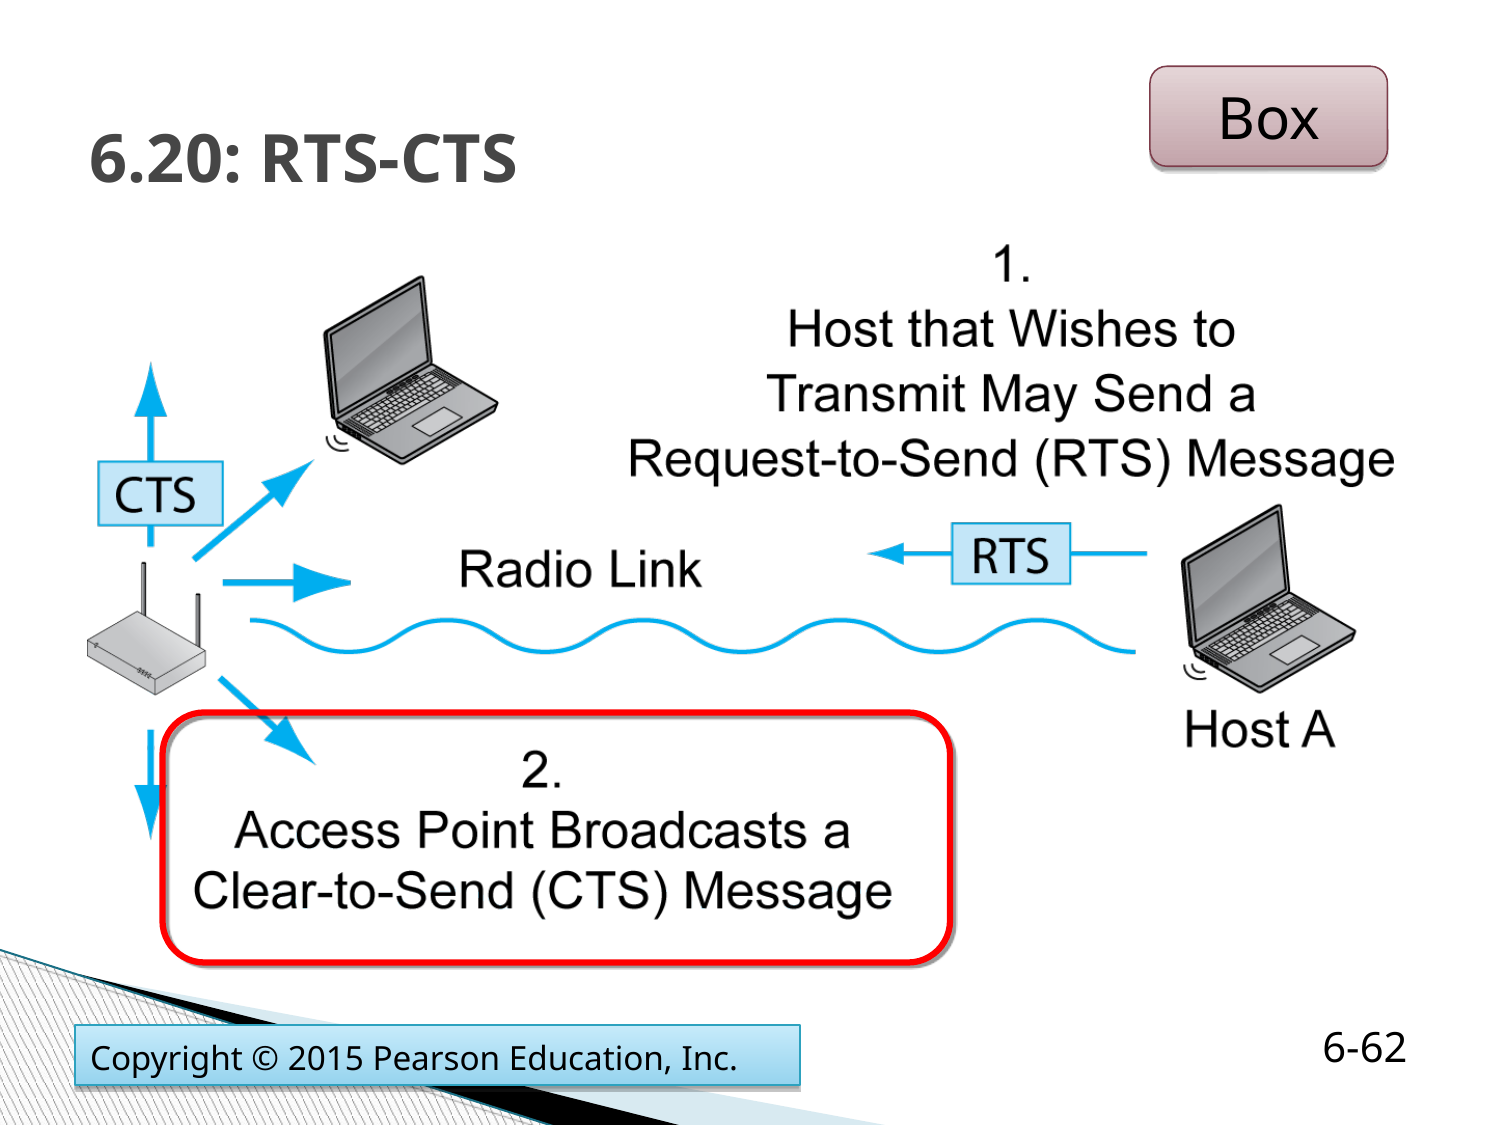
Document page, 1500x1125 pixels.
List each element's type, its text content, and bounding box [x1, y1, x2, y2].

title 6.20: RTS-CTS [75, 62, 1425, 250]
picture [87, 250, 1396, 925]
slide_number 6-1 [1250, 1025, 1423, 1085]
footer Copyright © 2015 Pearson Education, Inc. [75, 1025, 800, 1085]
picture [0, 952, 543, 1125]
picture [166, 716, 946, 925]
text_box Box [1149, 66, 1388, 167]
